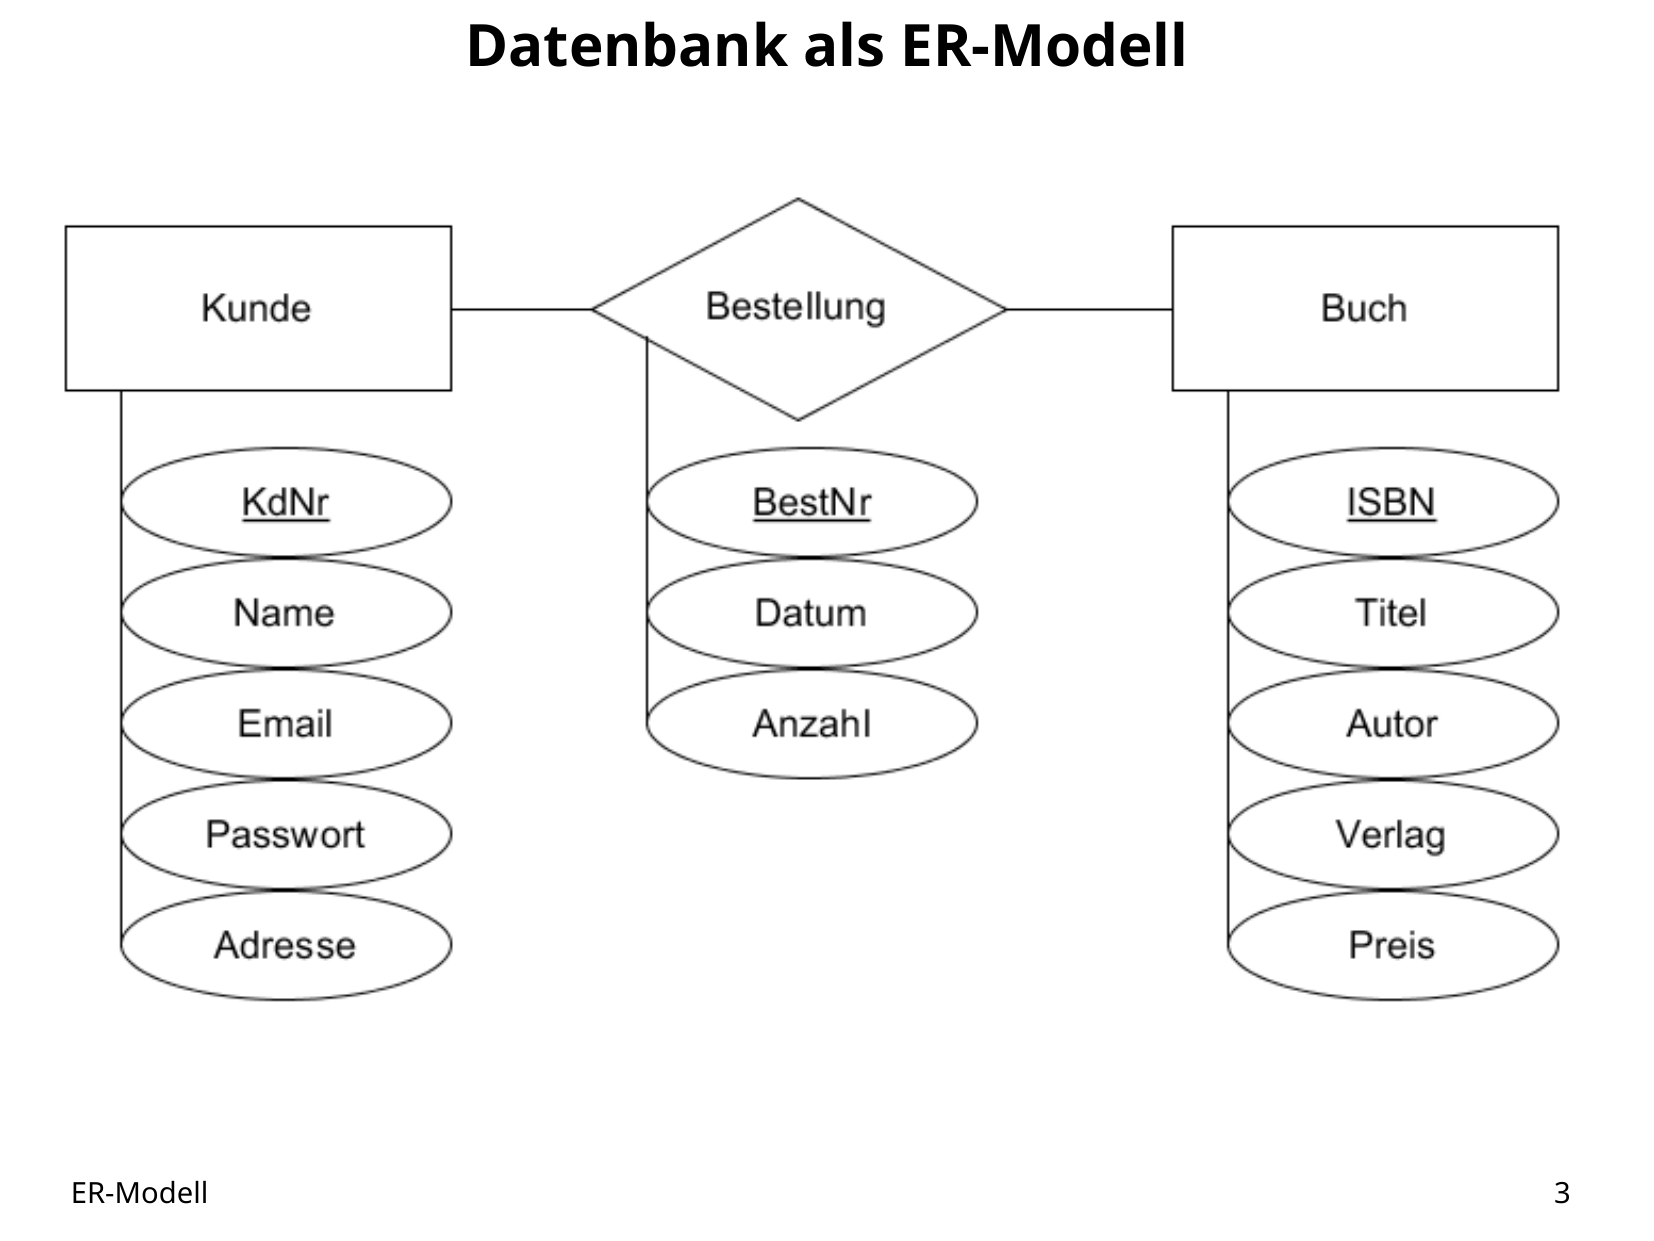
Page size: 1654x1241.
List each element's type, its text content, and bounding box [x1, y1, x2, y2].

title Datenbank als ER-Modell [0, 5, 1654, 83]
picture [59, 194, 1564, 1010]
